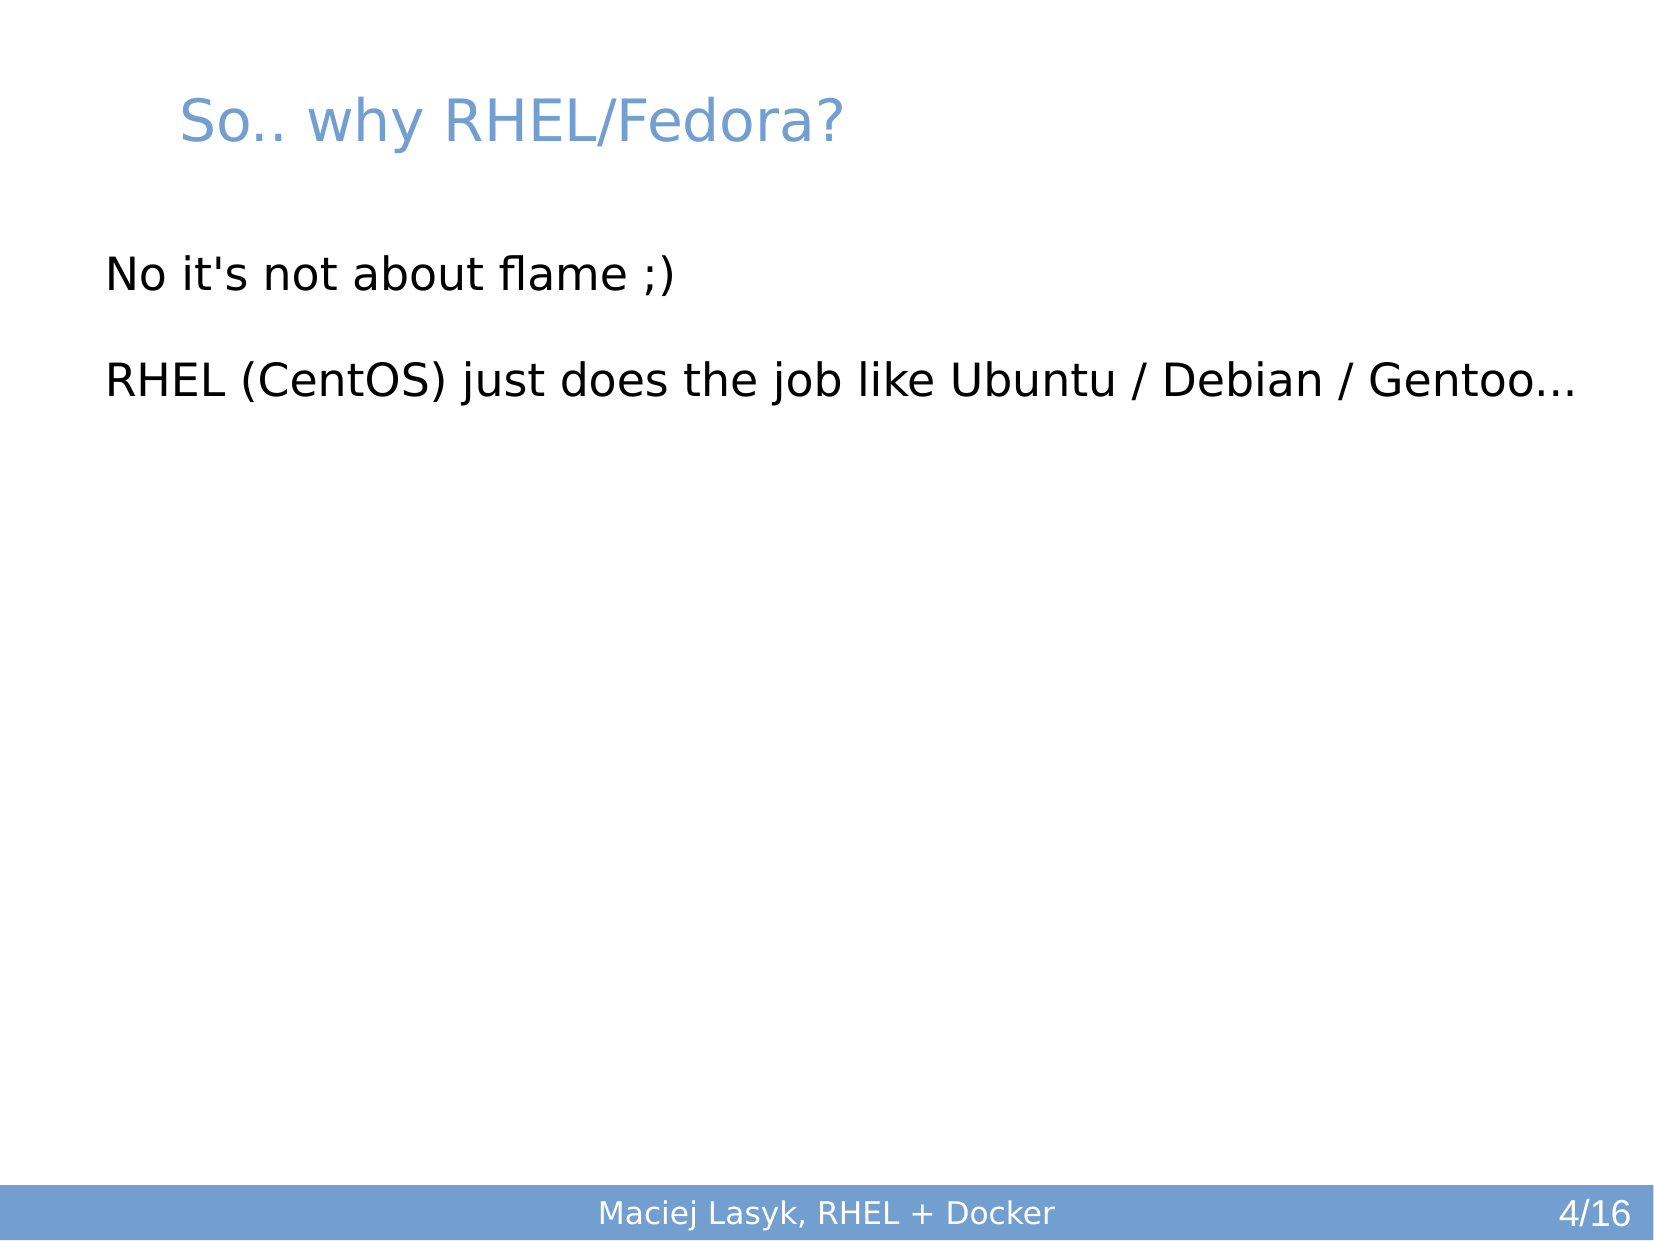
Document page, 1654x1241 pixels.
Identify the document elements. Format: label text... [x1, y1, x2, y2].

text_box [0, 1185, 1533, 1241]
text_box No it's not about flame ;) RHEL (CentOS) just does the job like Ubuntu / Debian / Gentoo... [90, 240, 1594, 415]
text_box So.. why RHEL/Fedora? [164, 79, 862, 163]
text_box 4/16 [1533, 1185, 1647, 1241]
text_box [1647, 1185, 1654, 1241]
text_box Maciej Lasyk, RHEL + Docker [583, 1188, 1071, 1240]
